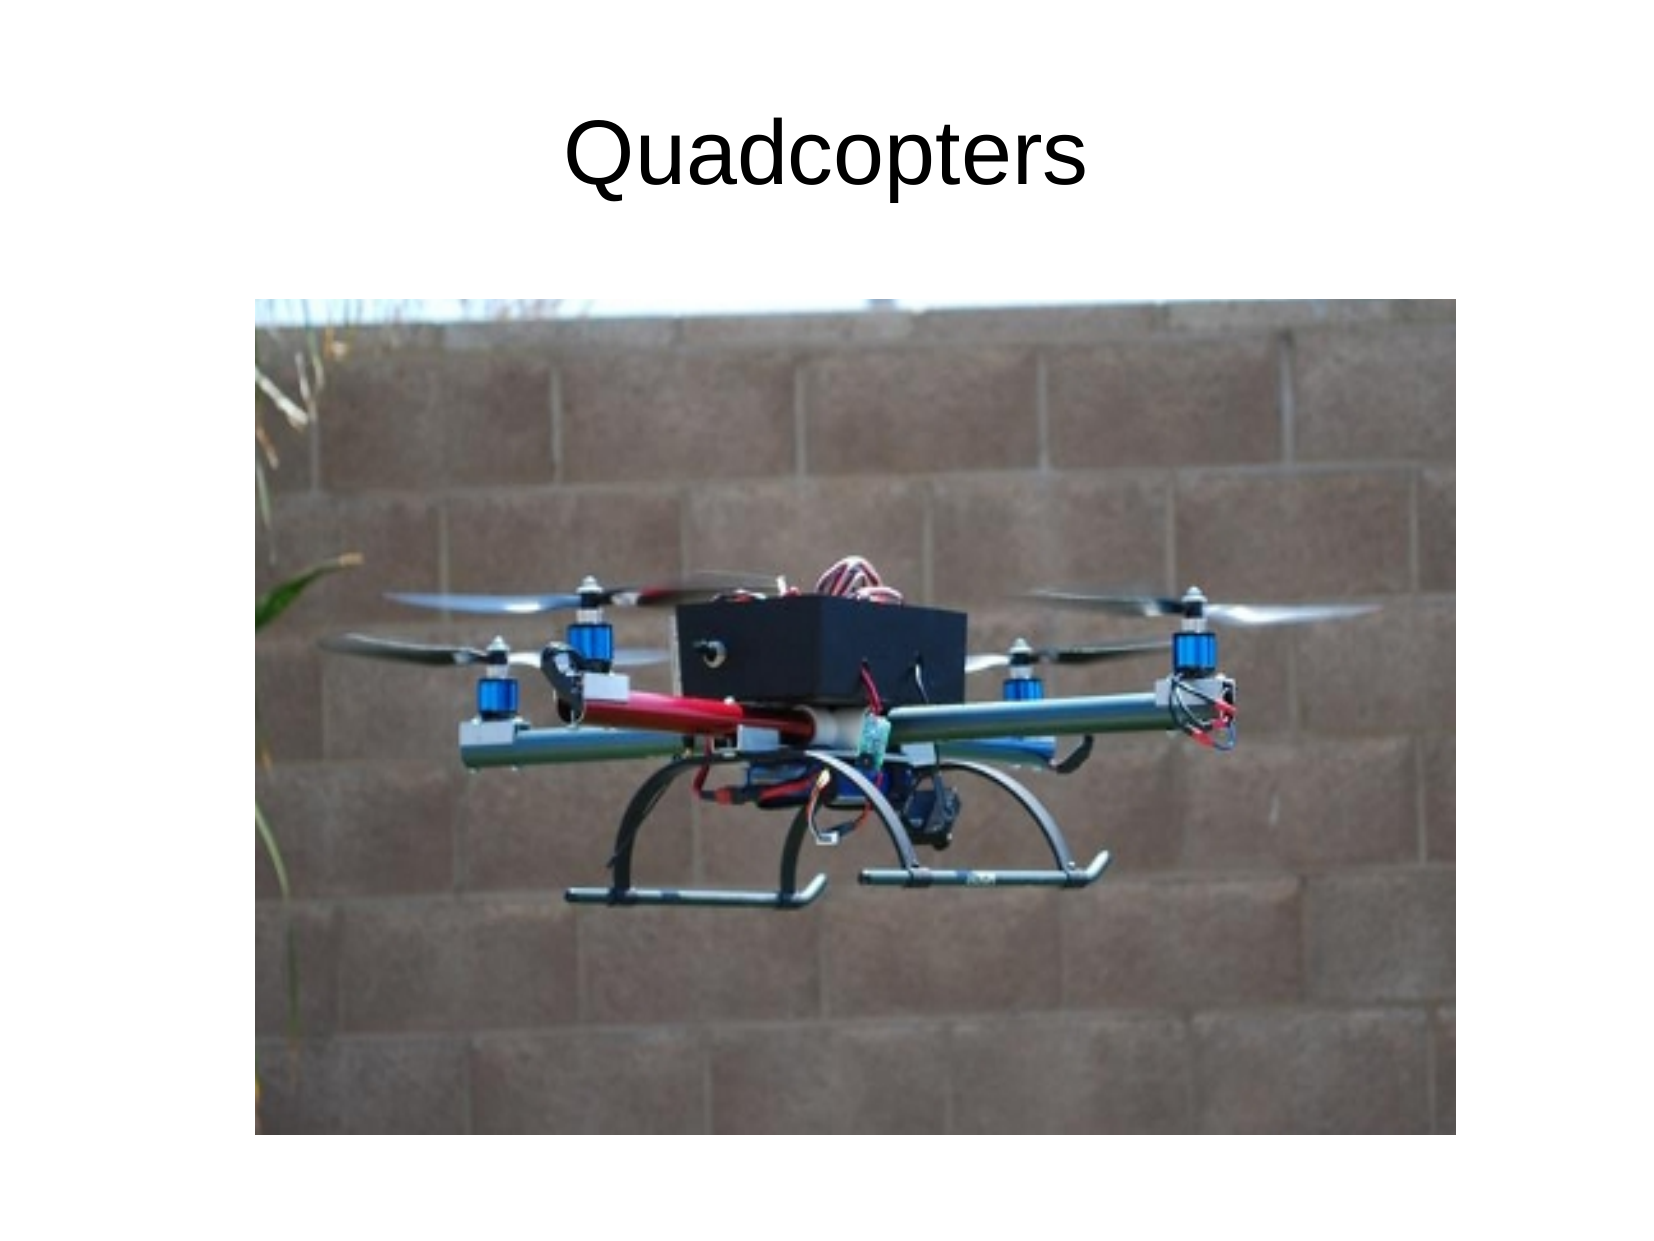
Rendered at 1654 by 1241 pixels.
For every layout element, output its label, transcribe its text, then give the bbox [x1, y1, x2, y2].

title Quadcopters [82, 49, 1571, 257]
picture [0, 0, 1654, 1241]
